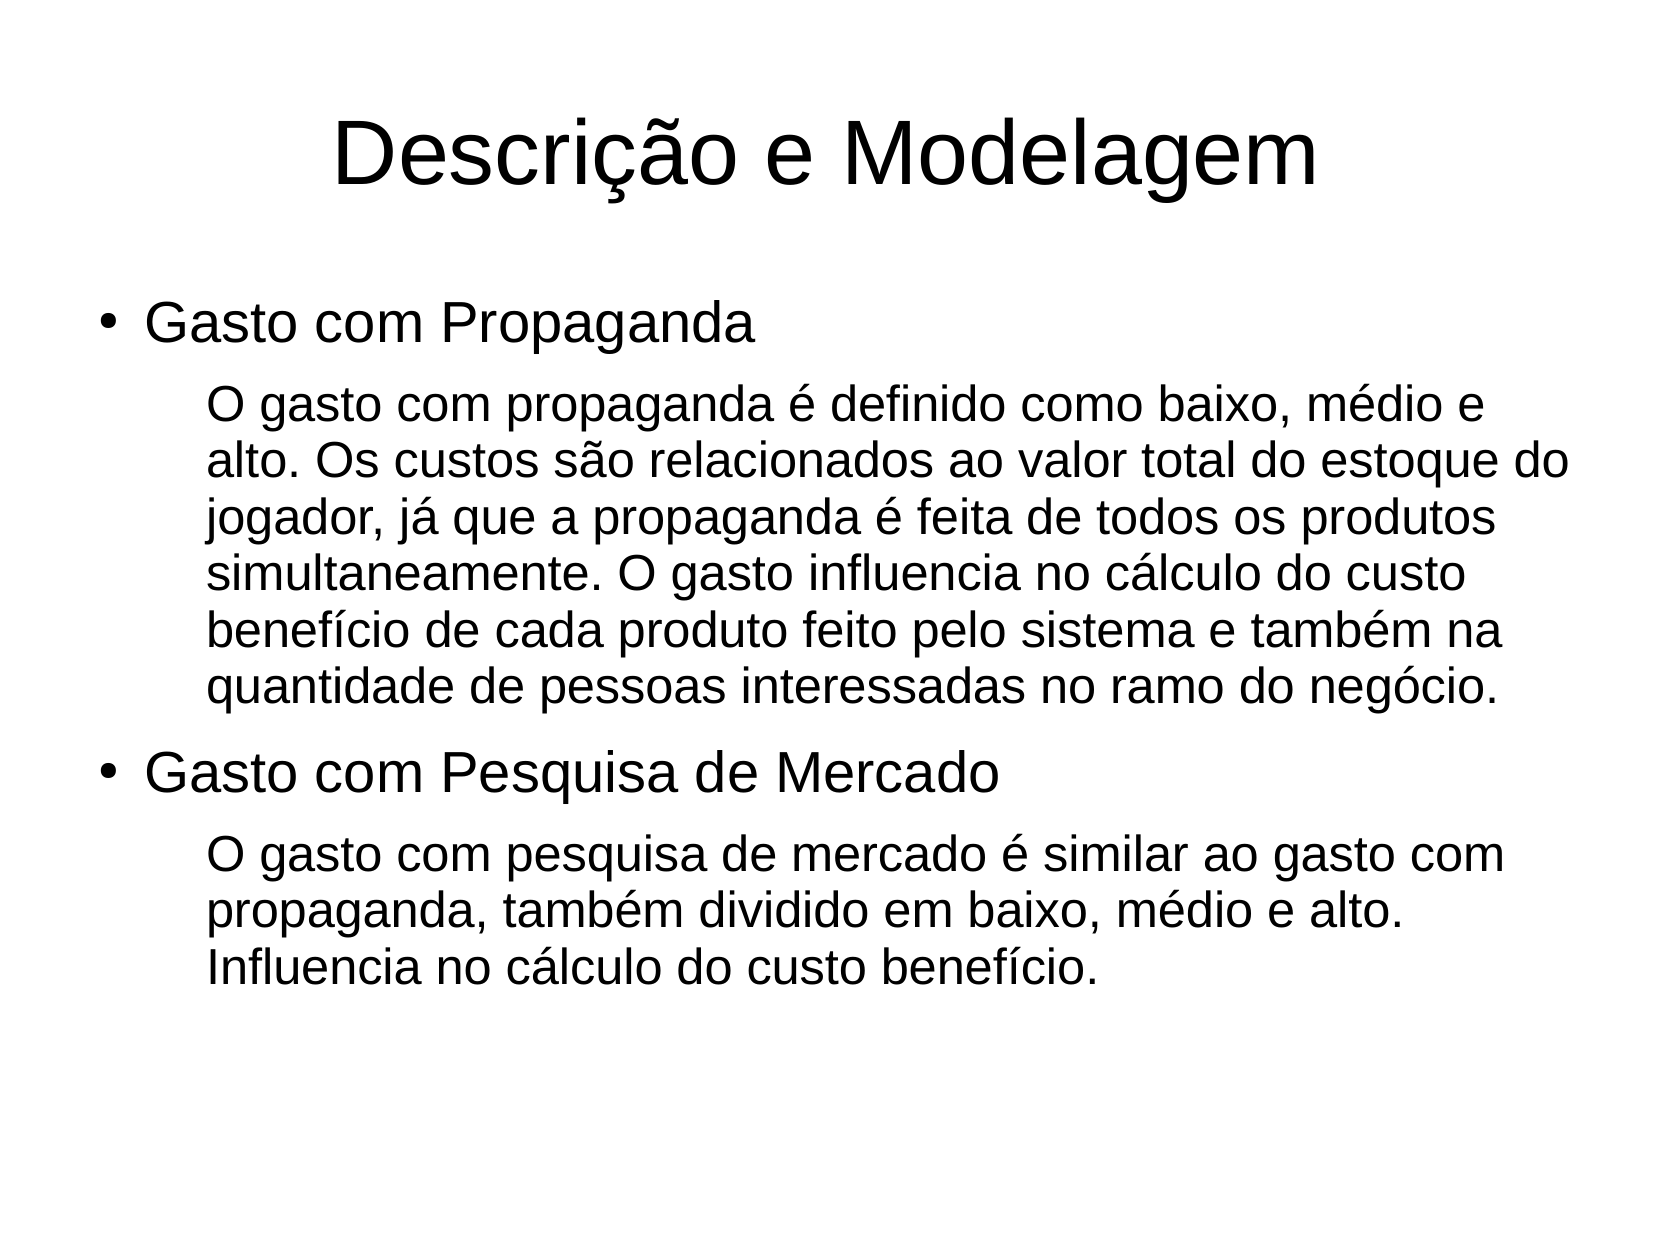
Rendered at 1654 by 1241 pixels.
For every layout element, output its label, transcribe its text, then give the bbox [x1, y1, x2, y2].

title Descrição e Modelagem [82, 49, 1571, 257]
list Gasto com Propaganda O gasto com propaganda é definido como baixo, médio e alto. Os custos são relacionados ao valor total do estoque do jogador, já que a propaganda é feita de todos os produtos simultaneamente. O gasto influencia no cálculo do custo benefício de cada produto feito pelo sistema e também na quantidade de pessoas interessadas no ramo do negócio. Gasto com Pesquisa de Mercado O gasto com pesquisa de mercado é similar ao gasto com propaganda, também dividido em baixo, médio e alto. Influencia no cálculo do custo benefício. [82, 290, 1571, 1010]
